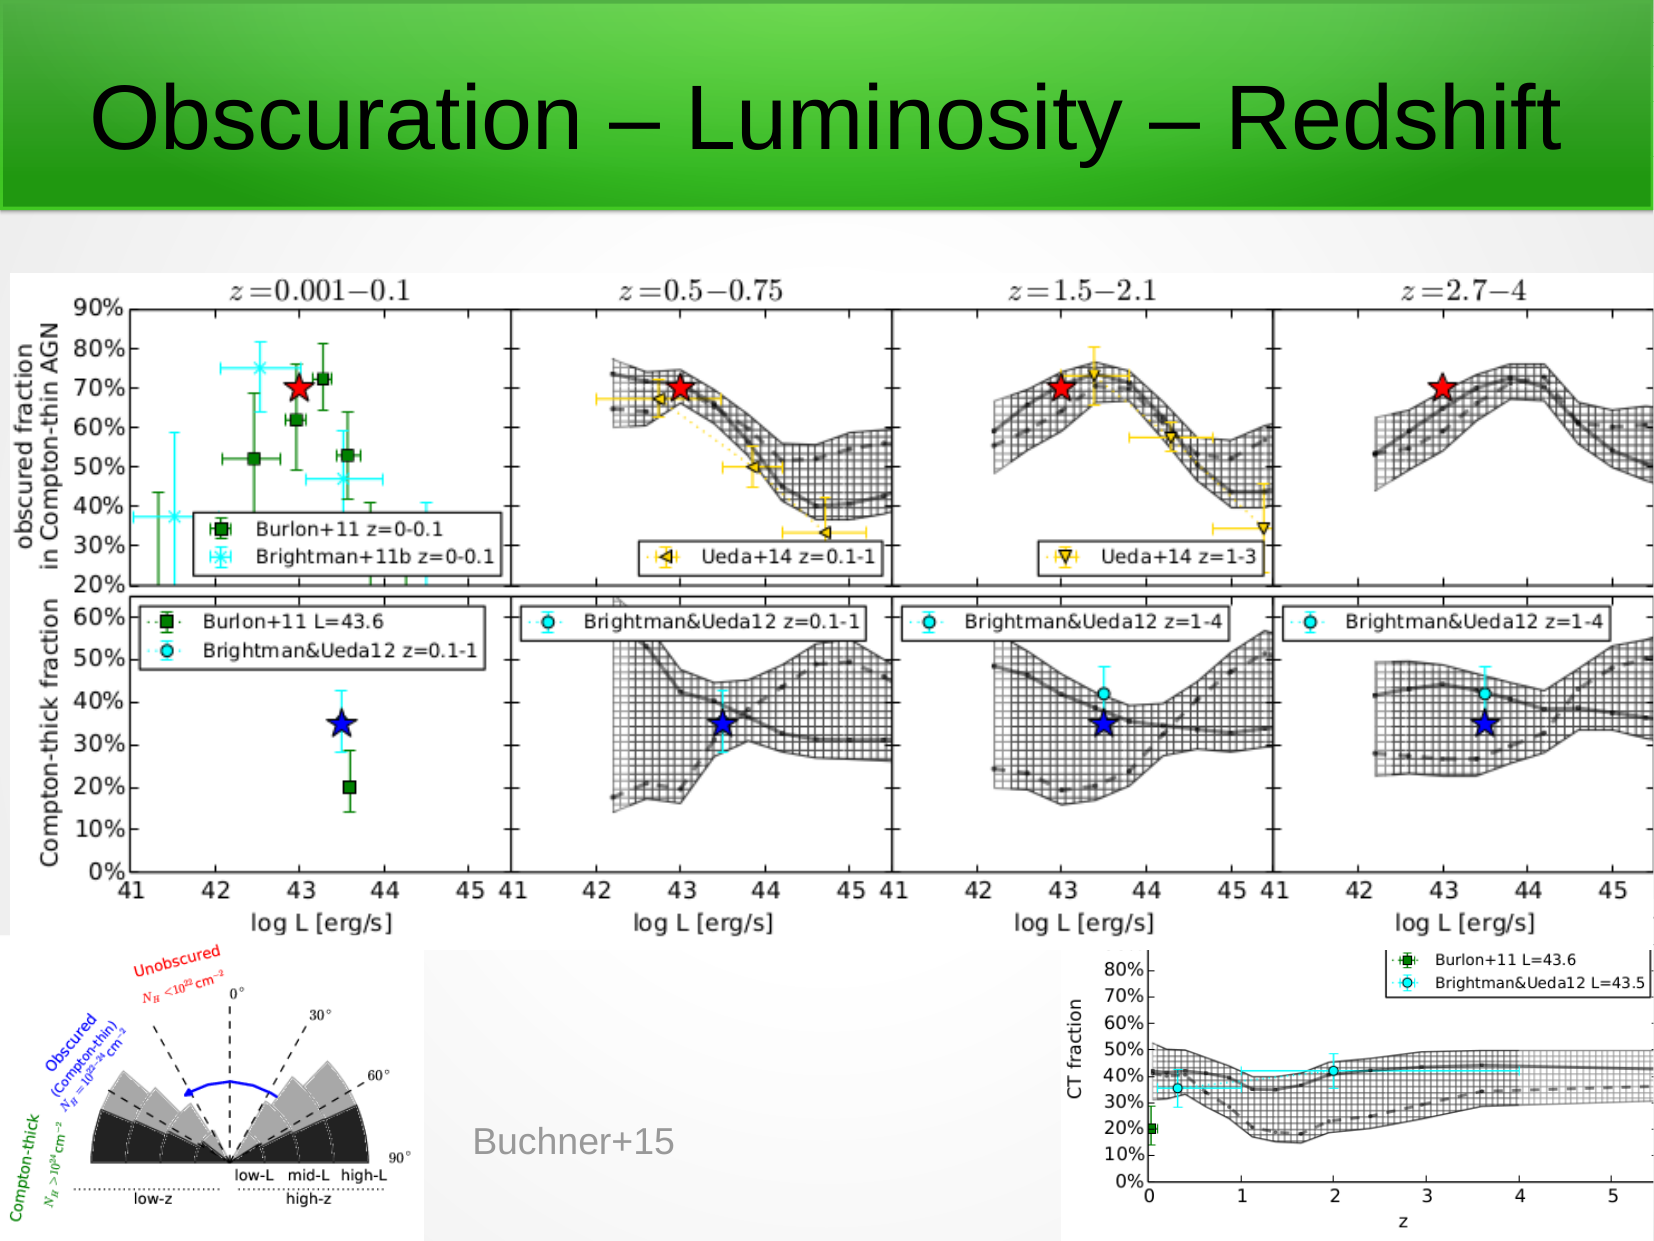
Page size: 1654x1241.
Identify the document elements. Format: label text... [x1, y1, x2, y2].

title Obscuration – Luminosity – Redshift [82, 47, 1571, 189]
picture [0, 273, 1654, 1241]
text_box Buchner+15 [422, 1113, 691, 1171]
